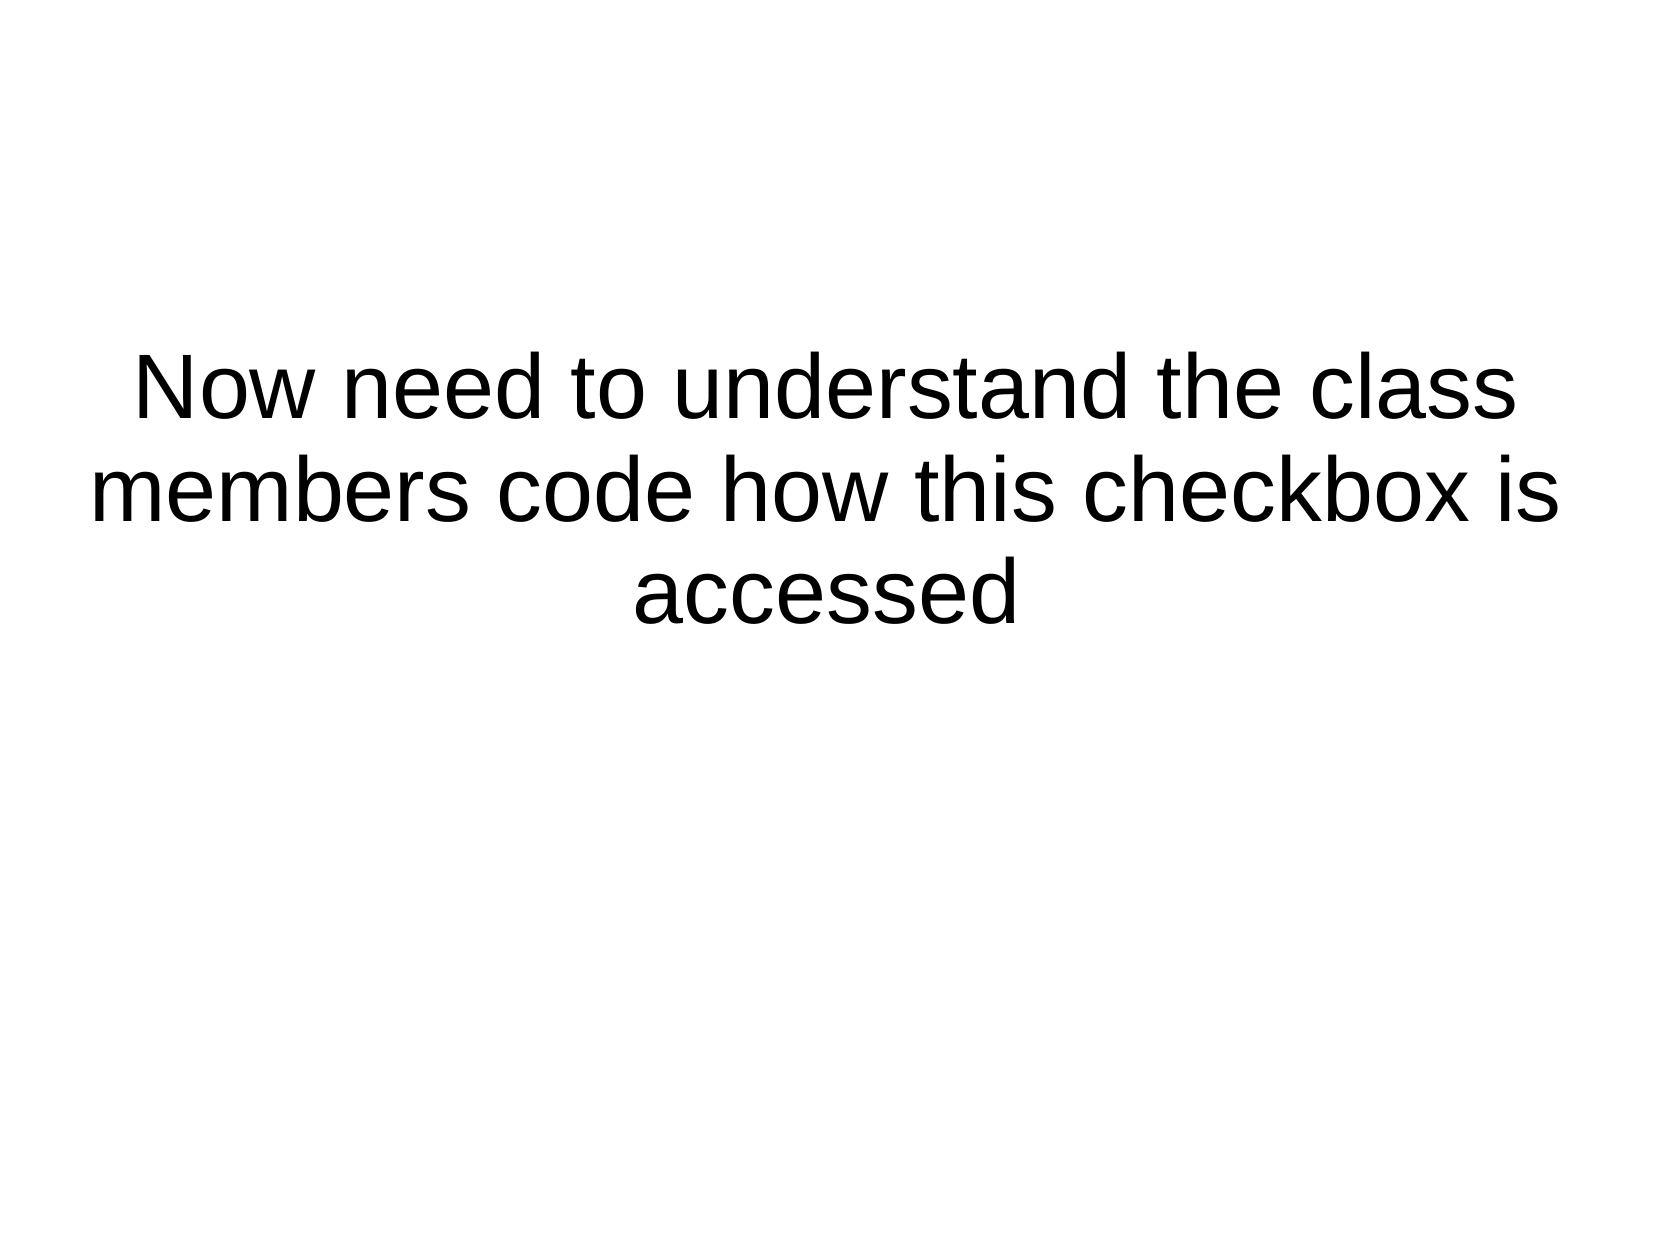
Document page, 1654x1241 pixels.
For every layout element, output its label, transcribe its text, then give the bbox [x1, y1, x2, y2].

title Now need to understand the class members code how this checkbox is accessed [82, 335, 1571, 644]
